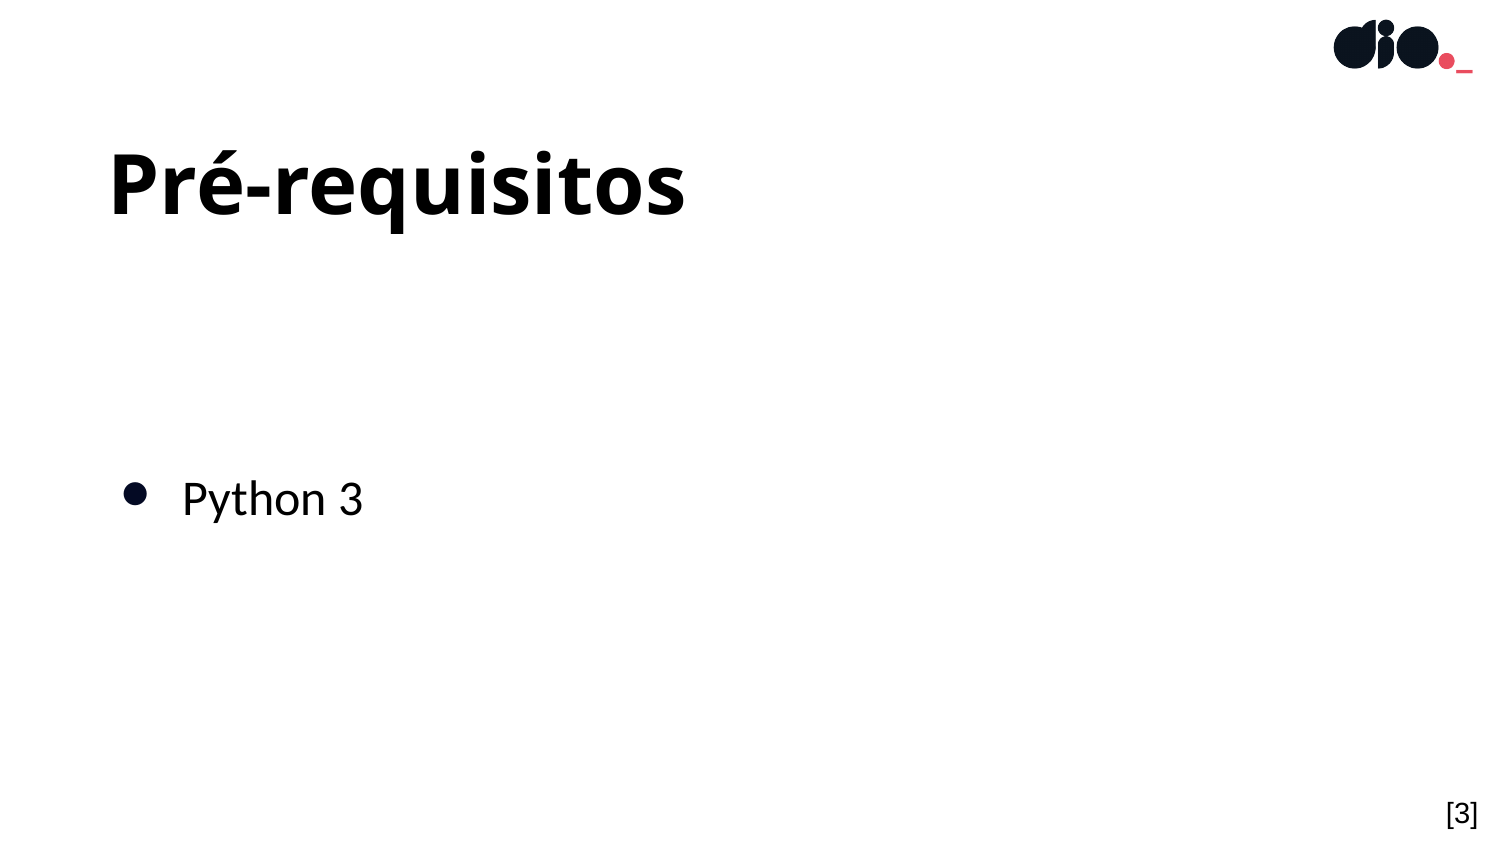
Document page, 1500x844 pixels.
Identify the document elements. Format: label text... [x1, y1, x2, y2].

text_box Pré-requisitos [92, 104, 1408, 243]
slide_number [<número>] [1403, 779, 1494, 844]
picture [1333, 19, 1473, 74]
text_box Python 3 [92, 243, 1408, 749]
